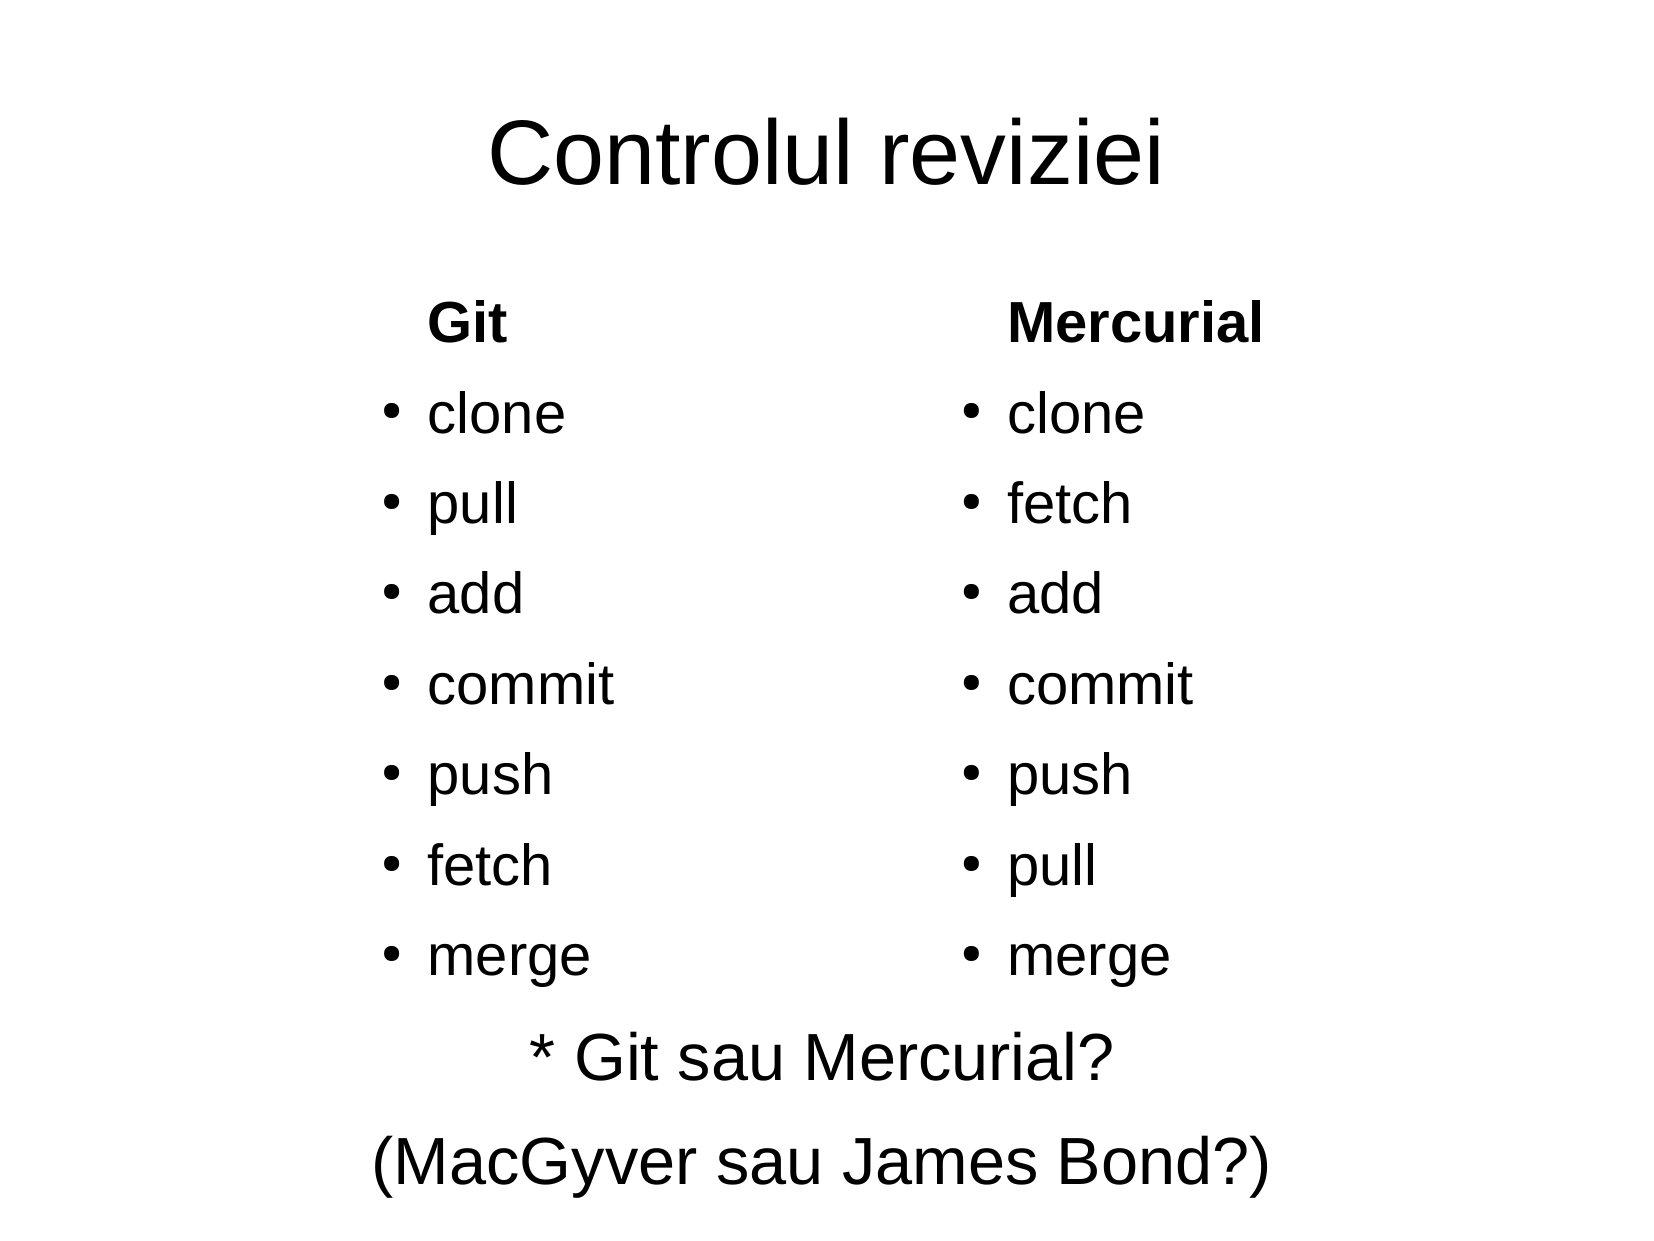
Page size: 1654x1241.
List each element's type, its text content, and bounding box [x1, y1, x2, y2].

list Git clone pull add commit push fetch merge [366, 290, 945, 991]
title Controlul reviziei [82, 49, 1571, 257]
list * Git sau Mercurial? (MacGyver sau James Bond?) [42, 1020, 1531, 1229]
list Mercurial clone fetch add commit push pull merge [945, 290, 1654, 991]
